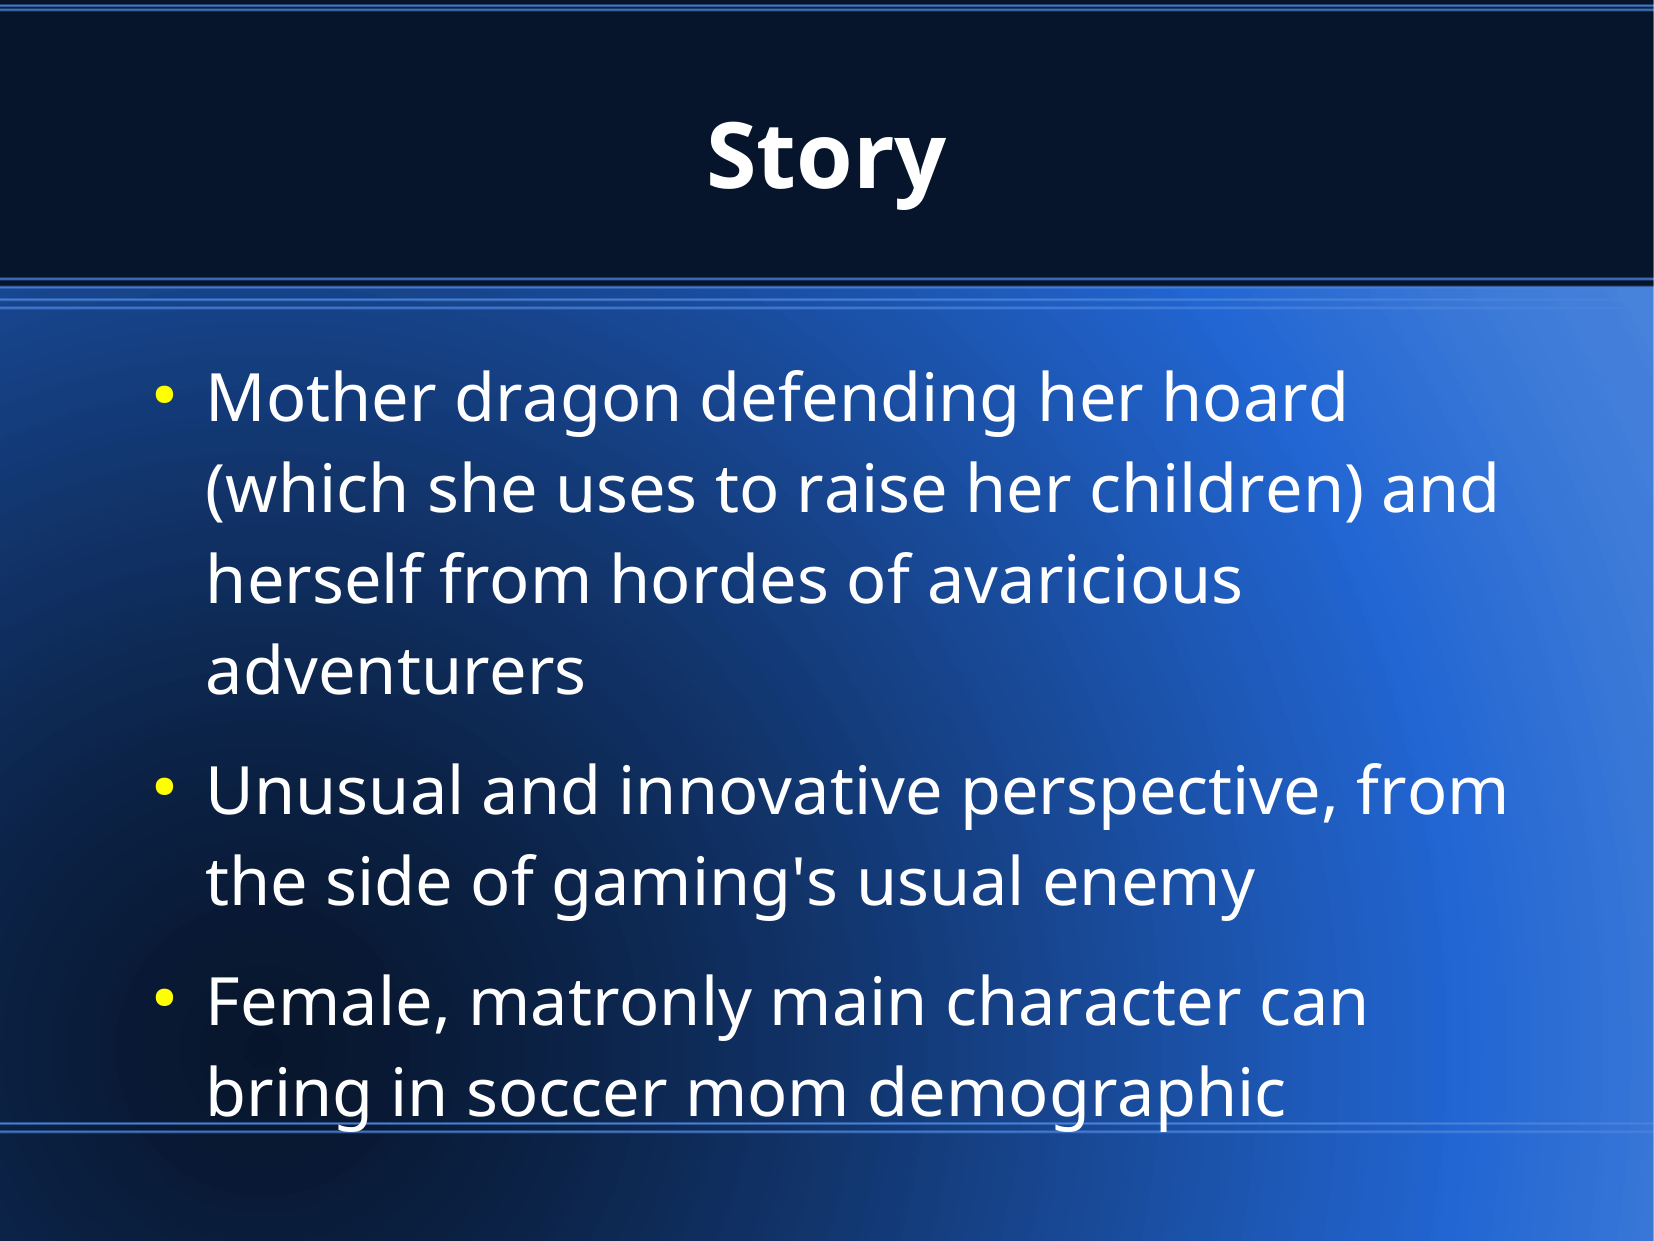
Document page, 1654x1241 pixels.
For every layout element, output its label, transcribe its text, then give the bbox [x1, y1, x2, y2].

title Story [82, 49, 1571, 257]
list Mother dragon defending her hoard (which she uses to raise her children) and herself from hordes of avaricious adventurers Unusual and innovative perspective, from the side of gaming's usual enemy Female, matronly main character can bring in soccer mom demographic [134, 350, 1516, 1133]
picture [0, 0, 1654, 1241]
